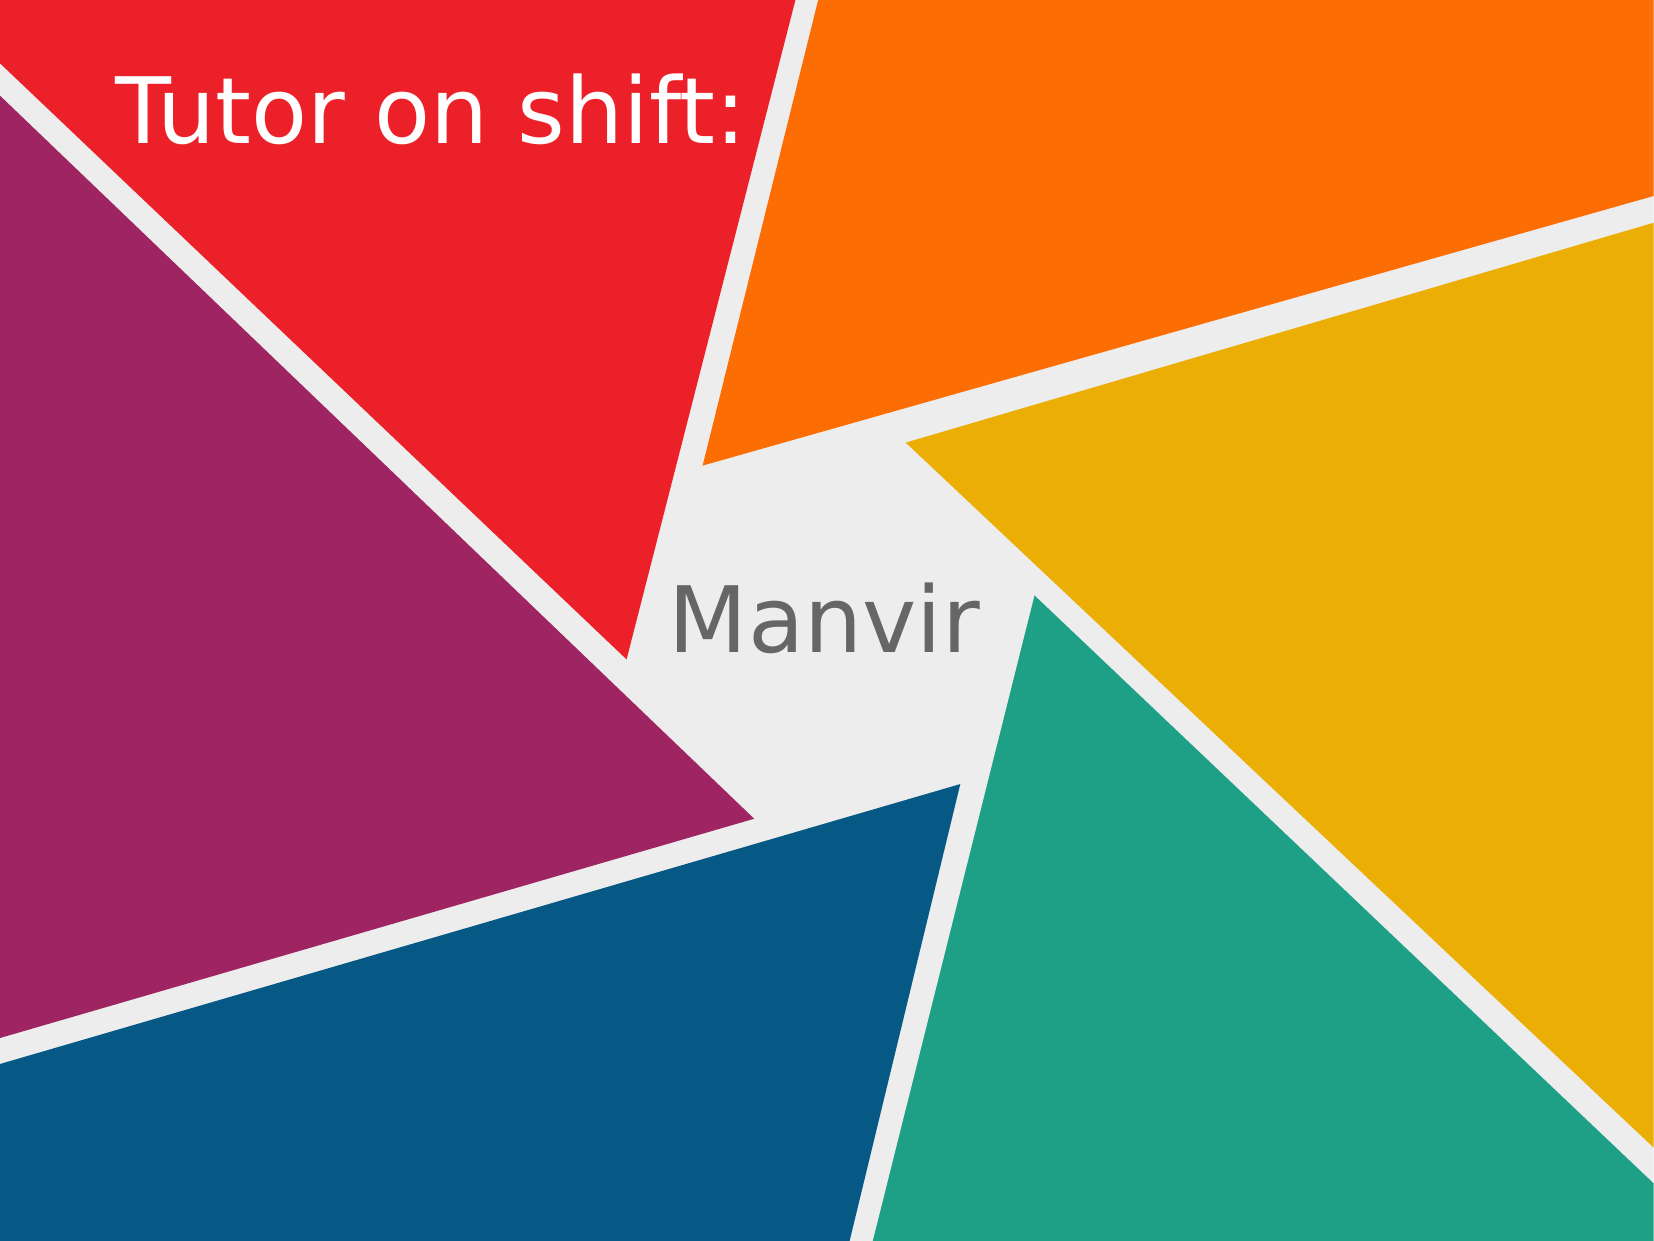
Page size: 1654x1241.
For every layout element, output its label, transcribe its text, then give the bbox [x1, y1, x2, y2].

title Tutor on shift: [100, 8, 764, 216]
subtitle Manvir [614, 418, 1035, 824]
